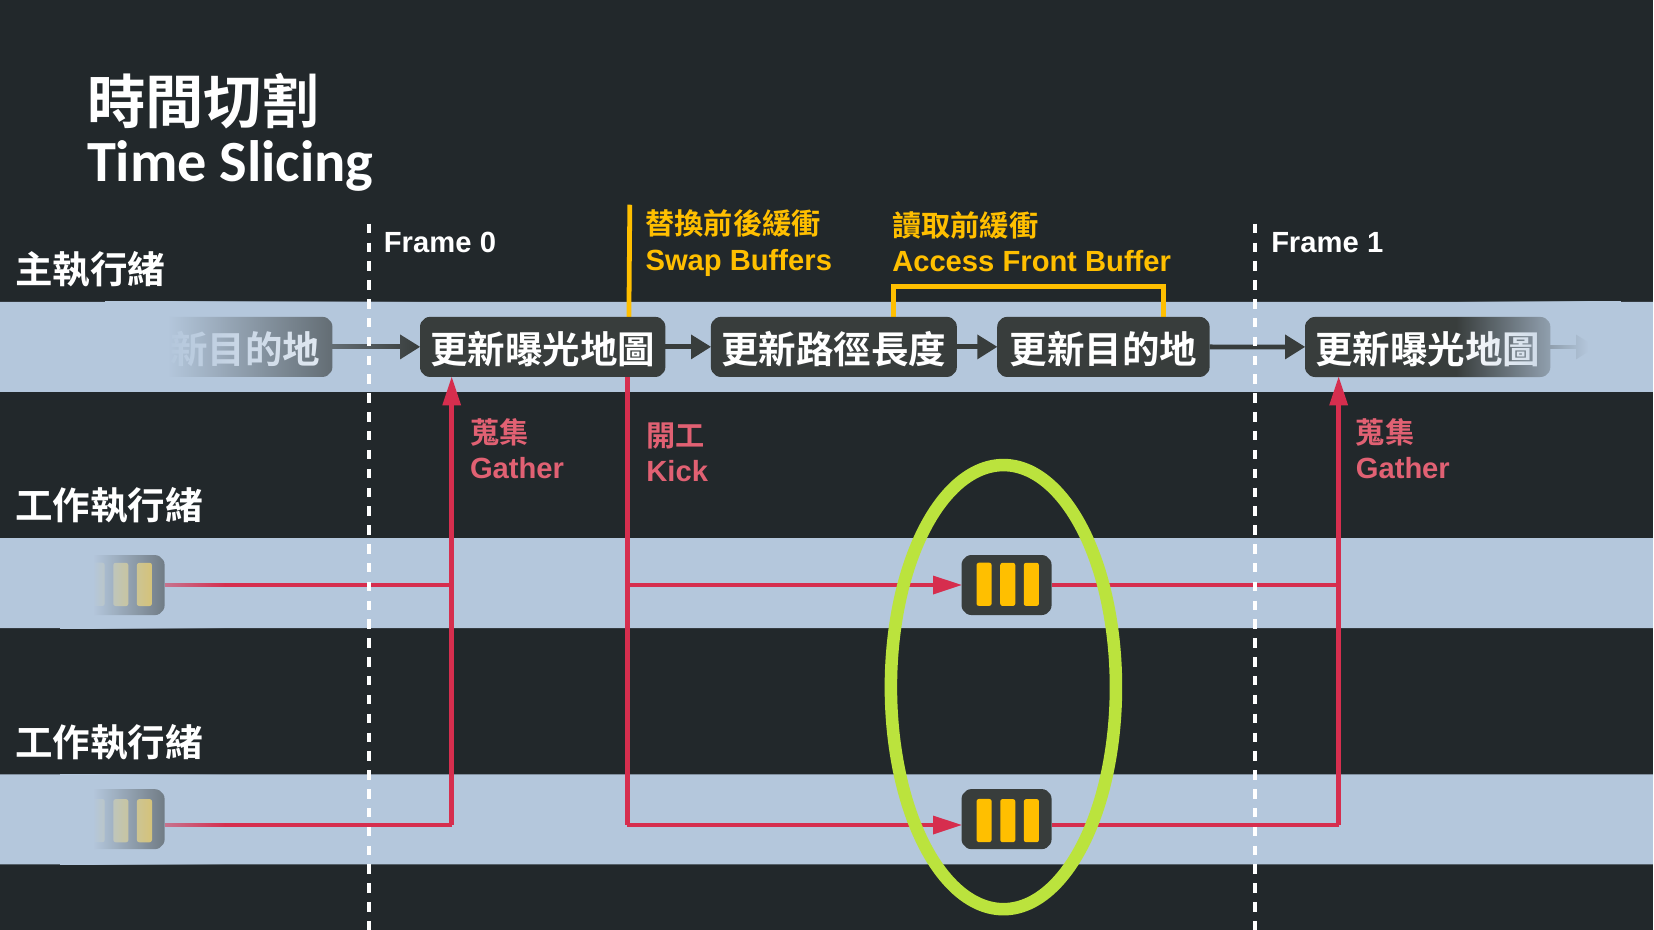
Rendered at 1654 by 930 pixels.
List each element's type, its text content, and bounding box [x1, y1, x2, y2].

text_box [453, 377, 625, 392]
text_box [1341, 538, 1653, 629]
text_box 工作執行緒 [0, 469, 218, 534]
text_box [632, 301, 891, 345]
text_box [0, 465, 1653, 910]
text_box [0, 538, 449, 629]
text_box 更新路徑長度 [710, 316, 957, 377]
text_box 蒐集 Gather [455, 402, 580, 490]
text_box 更新曝光地圖 [420, 316, 666, 377]
text_box 替換前後緩衝 Swap Buffers [632, 210, 863, 314]
text_box Frame 1 [1256, 219, 1399, 267]
text_box 時間切割 Time Slicing [72, 72, 1051, 210]
text_box 蒐集 Gather [1341, 402, 1465, 490]
text_box 更新目的地 [997, 316, 1210, 377]
text_box Frame 0 [369, 219, 512, 267]
text_box 開工 Kick [631, 405, 724, 492]
text_box [630, 348, 1337, 392]
text_box 讀取前緩衝 Access Front Buffer [877, 195, 1200, 285]
text_box 主執行緒 [0, 232, 181, 298]
text_box [1166, 301, 1653, 392]
text_box 工作執行緒 [0, 705, 218, 770]
text_box [454, 538, 625, 629]
text_box 更新曝光地圖 [1305, 316, 1455, 378]
text_box [0, 256, 626, 392]
text_box [896, 301, 1161, 346]
